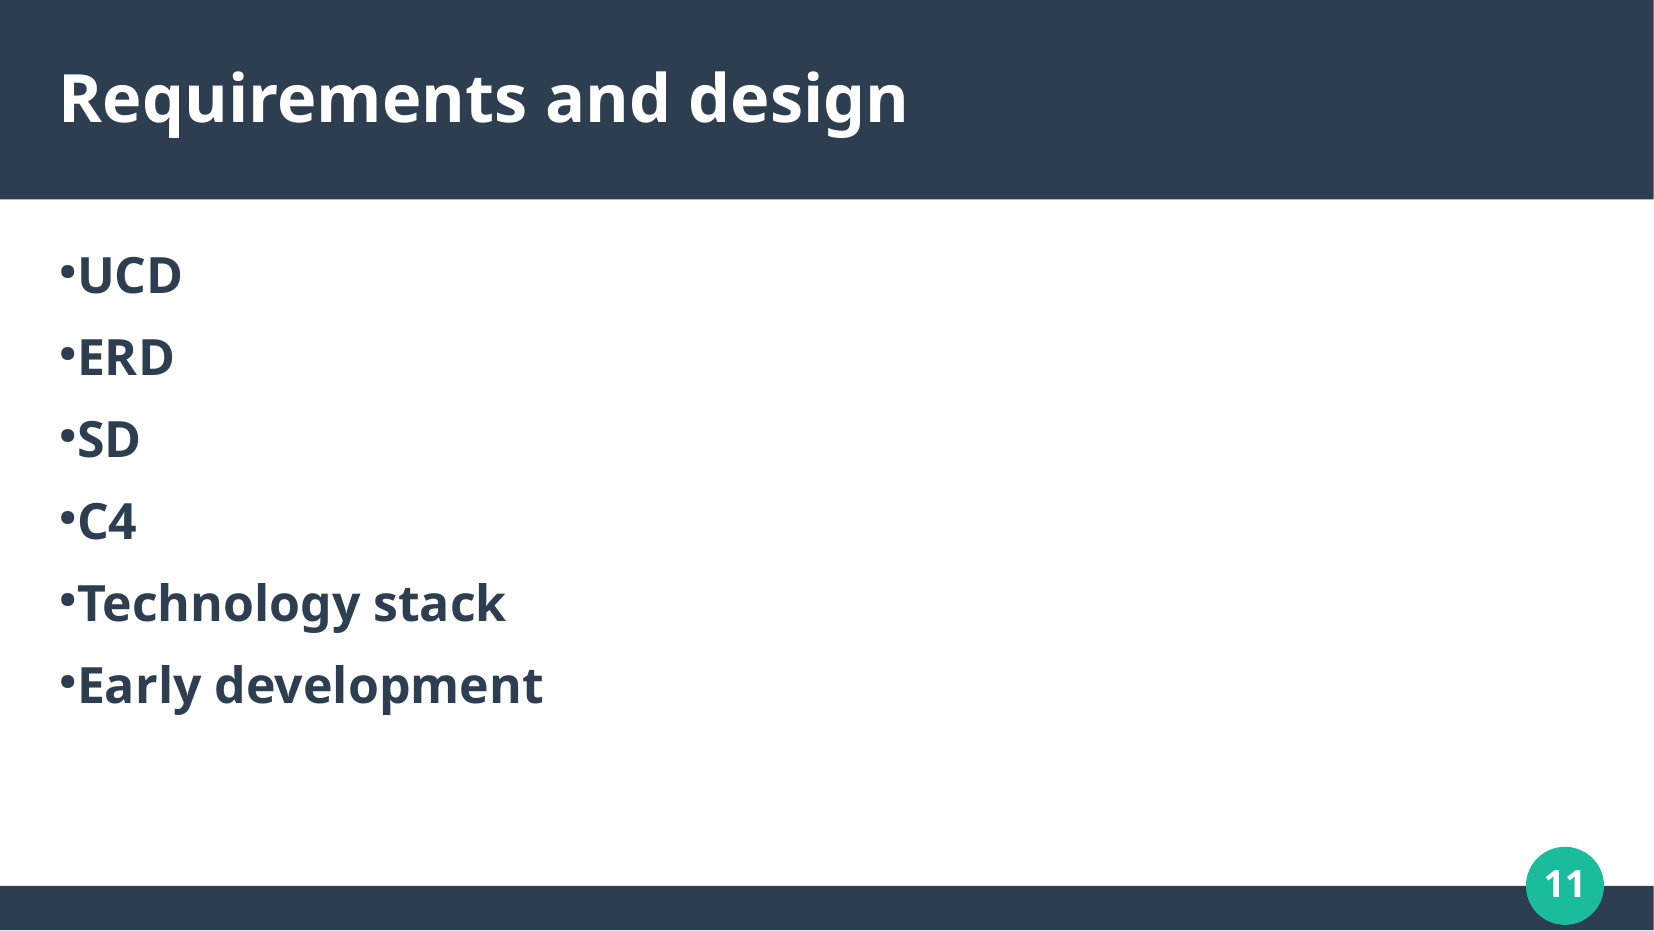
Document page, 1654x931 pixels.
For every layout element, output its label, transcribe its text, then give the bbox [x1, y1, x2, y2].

text_box [1505, 848, 1625, 923]
list UCD ERD SD C4 Technology stack Early development [59, 243, 1595, 864]
title Requirements and design [59, 37, 1595, 155]
